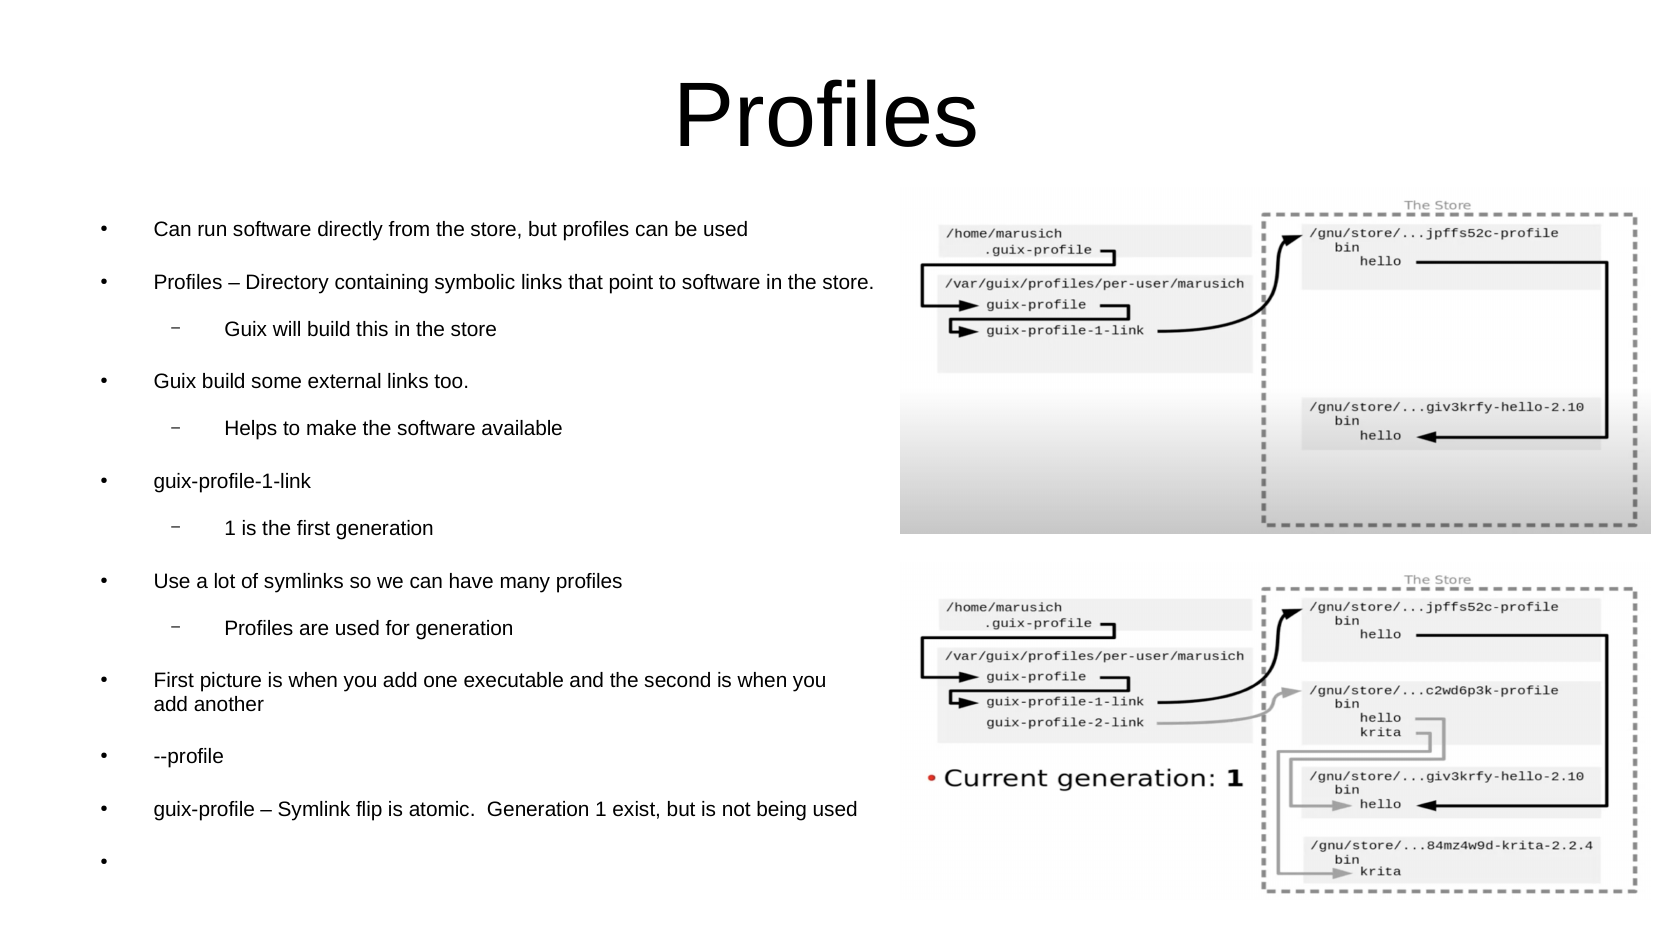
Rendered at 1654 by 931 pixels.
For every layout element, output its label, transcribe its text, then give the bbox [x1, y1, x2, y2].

picture [900, 562, 1651, 901]
list Can run software directly from the store, but profiles can be used Profiles – Directory containing symbolic links that point to software in the store. Guix will build this in the store Guix build some external links too. Helps to make the software available guix-profile-1-link 1 is the first generation Use a lot of symlinks so we can have many profiles Profiles are used for generation First picture is when you add one executable and the second is when you add another --profile guix-profile – Symlink flip is atomic. Generation 1 exist, but is not being used [82, 217, 1613, 901]
title Profiles [82, 37, 1571, 193]
picture [900, 187, 1651, 534]
